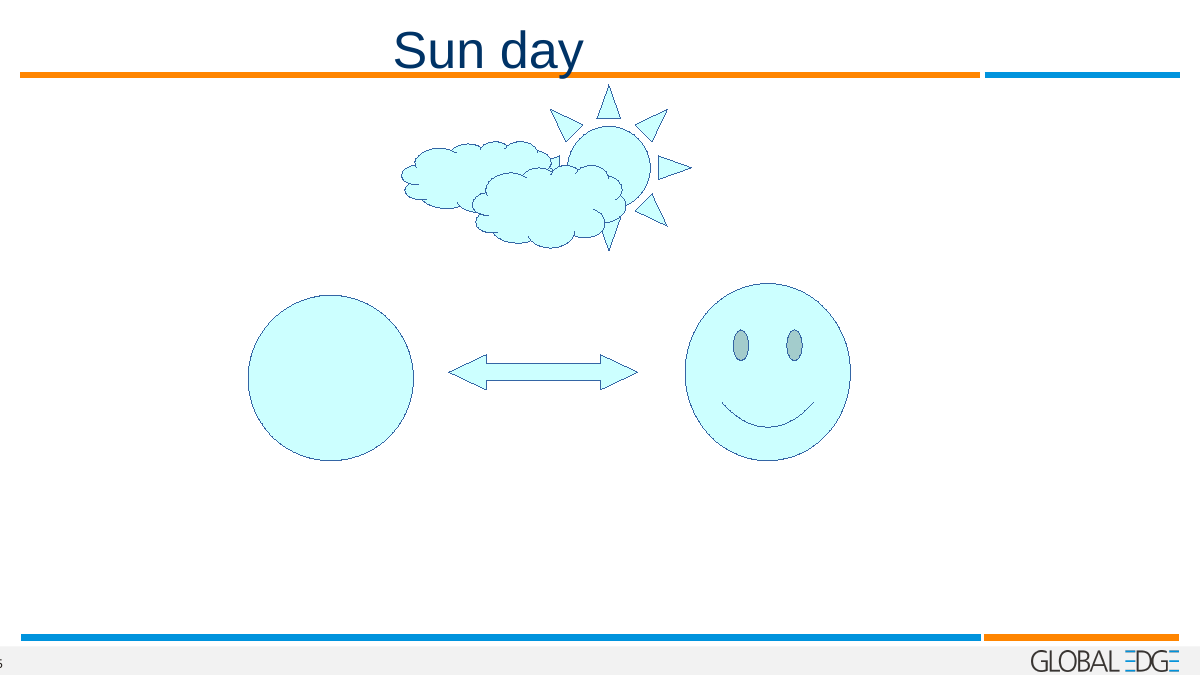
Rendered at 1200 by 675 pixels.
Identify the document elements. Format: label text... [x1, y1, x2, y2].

text_box [596, 88, 621, 119]
text_box [550, 109, 583, 142]
text_box [685, 283, 851, 461]
text_box [635, 193, 668, 227]
text_box [658, 155, 692, 180]
text_box [401, 126, 651, 251]
text_box [635, 109, 668, 142]
text_box [448, 354, 638, 390]
text_box Sun day [377, 14, 934, 88]
text_box [248, 295, 414, 461]
picture [1031, 650, 1179, 672]
